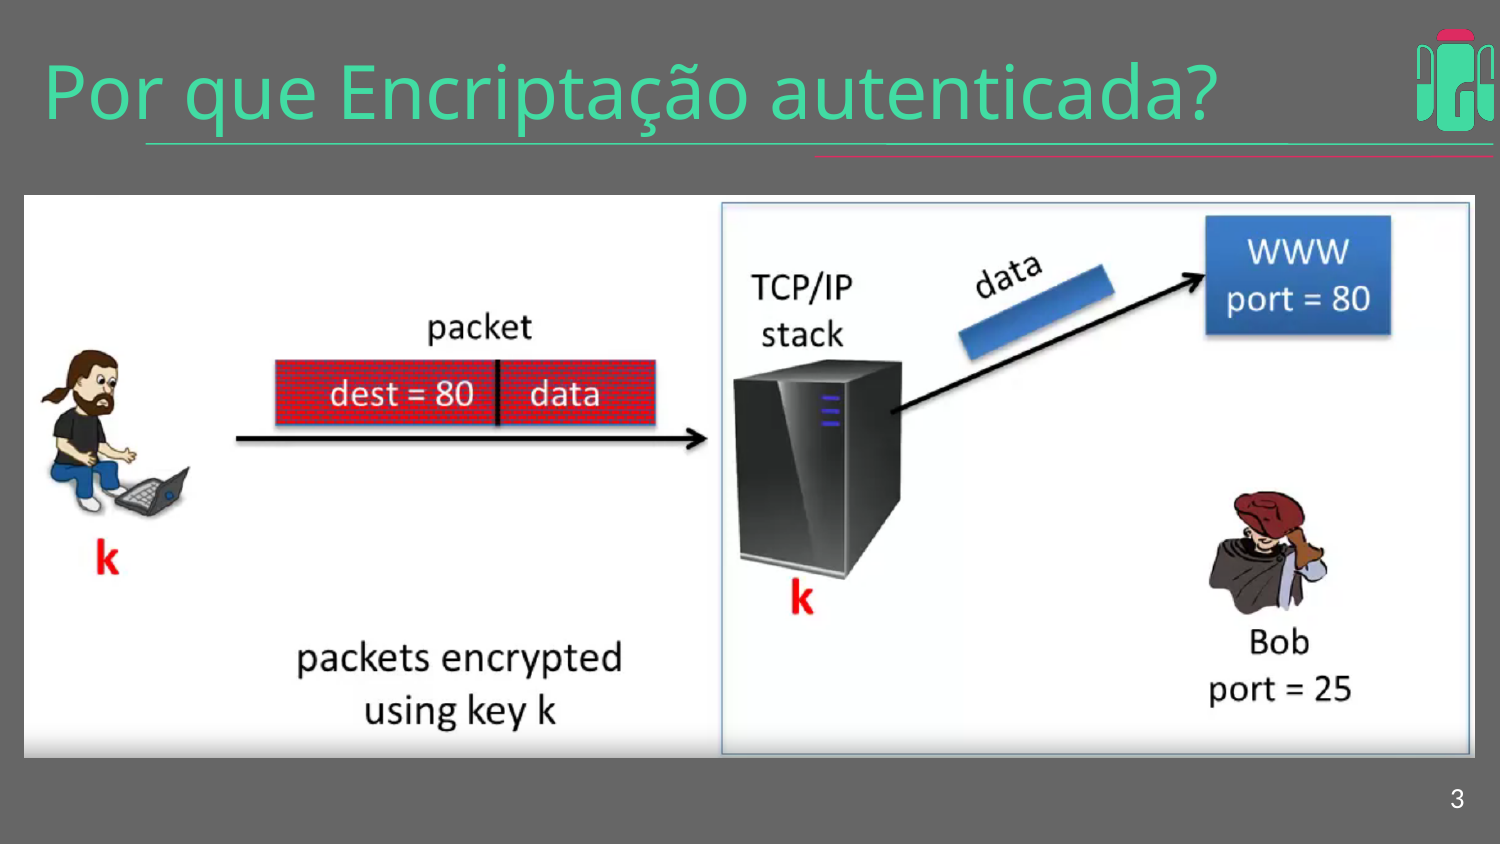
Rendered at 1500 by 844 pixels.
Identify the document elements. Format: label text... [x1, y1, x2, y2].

title Por que Encriptação autenticada? [27, 29, 1374, 131]
picture [24, 195, 1475, 758]
slide_number <number> [1389, 764, 1480, 830]
picture [1417, 29, 1494, 131]
